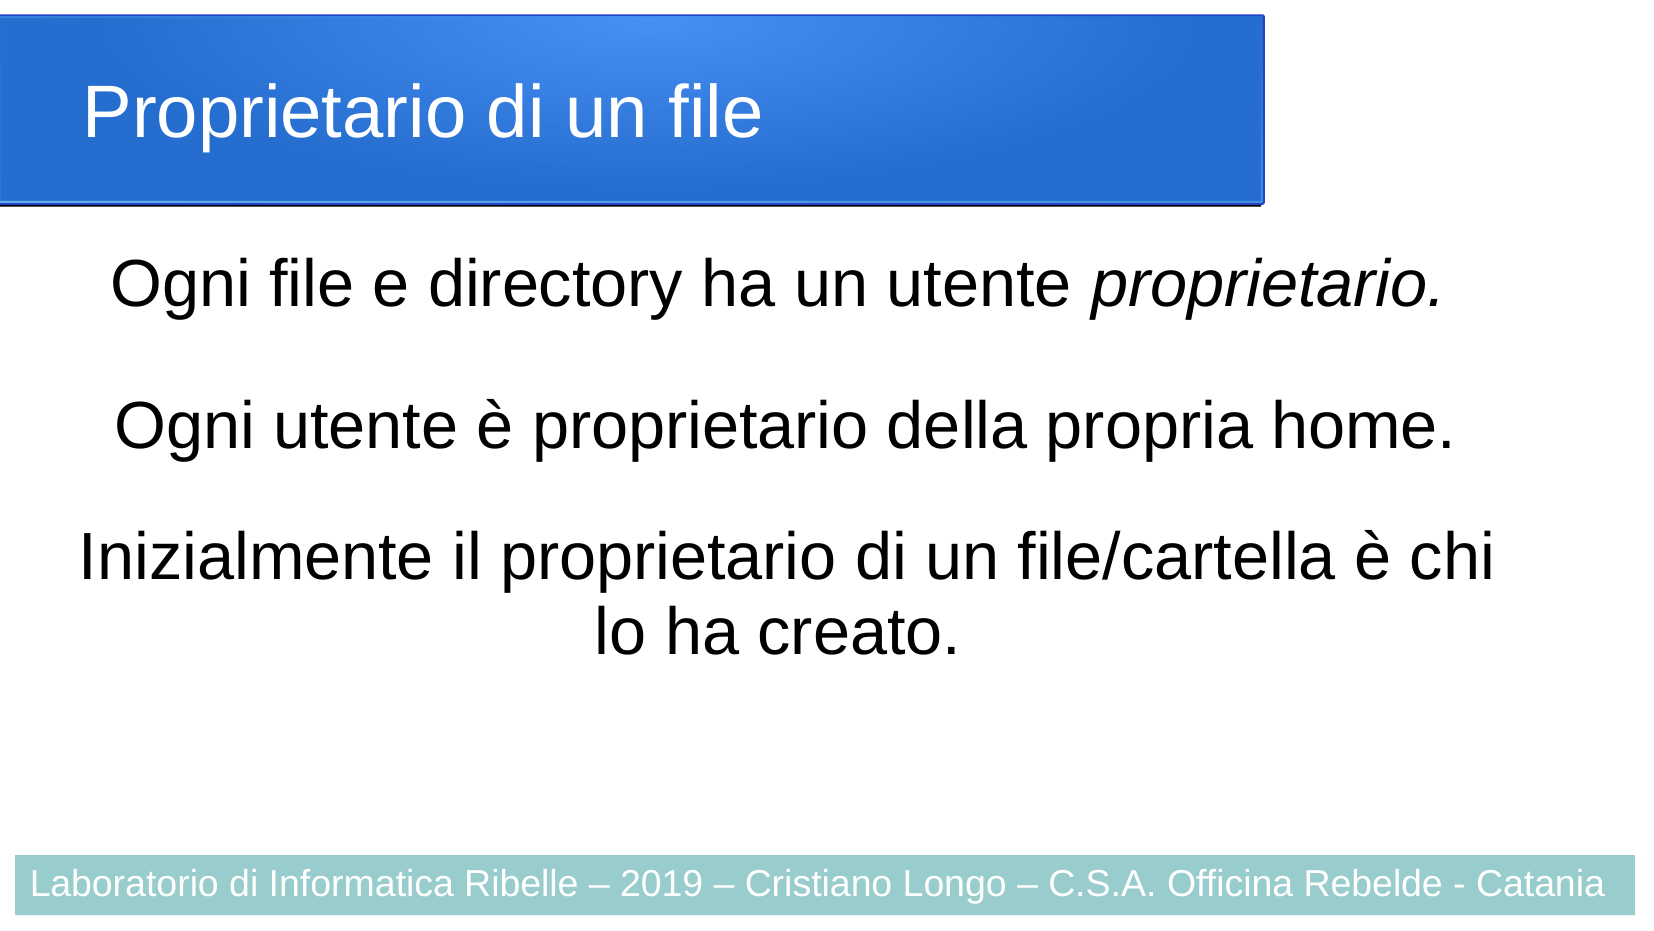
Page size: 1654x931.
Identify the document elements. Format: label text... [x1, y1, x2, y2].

text_box Inizialmente il proprietario di un file/cartella è chi lo ha creato. [60, 513, 1516, 676]
subtitle Ogni file e directory ha un utente proprietario. [60, 237, 1516, 331]
text_box Laboratorio di Informatica Ribelle – 2019 – Cristiano Longo – C.S.A. Officina Rebelde - Catania [15, 855, 1636, 916]
text_box Ogni utente è proprietario della propria home. [58, 345, 1514, 507]
title Proprietario di un file [82, 35, 1235, 189]
